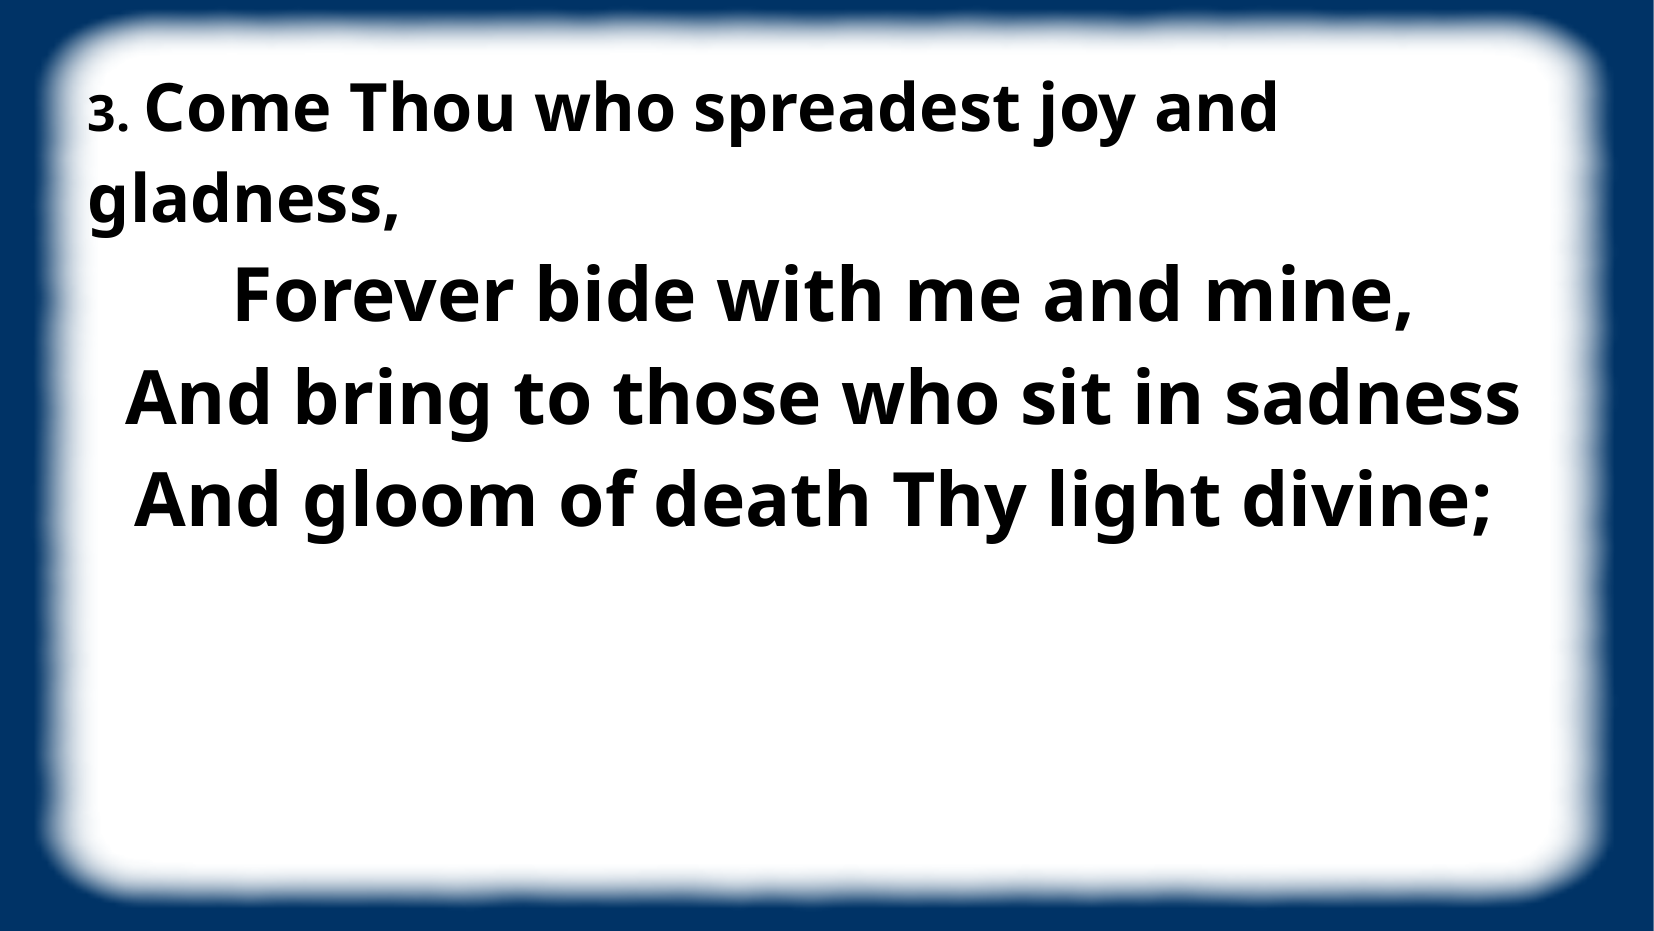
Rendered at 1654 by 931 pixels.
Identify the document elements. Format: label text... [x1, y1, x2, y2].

picture [0, 0, 1654, 931]
text_box 3. Come Thou who spreadest joy and gladness, Forever bide with me and mine, And bring to those who sit in sadness And gloom of death Thy light divine; [73, 52, 1576, 481]
